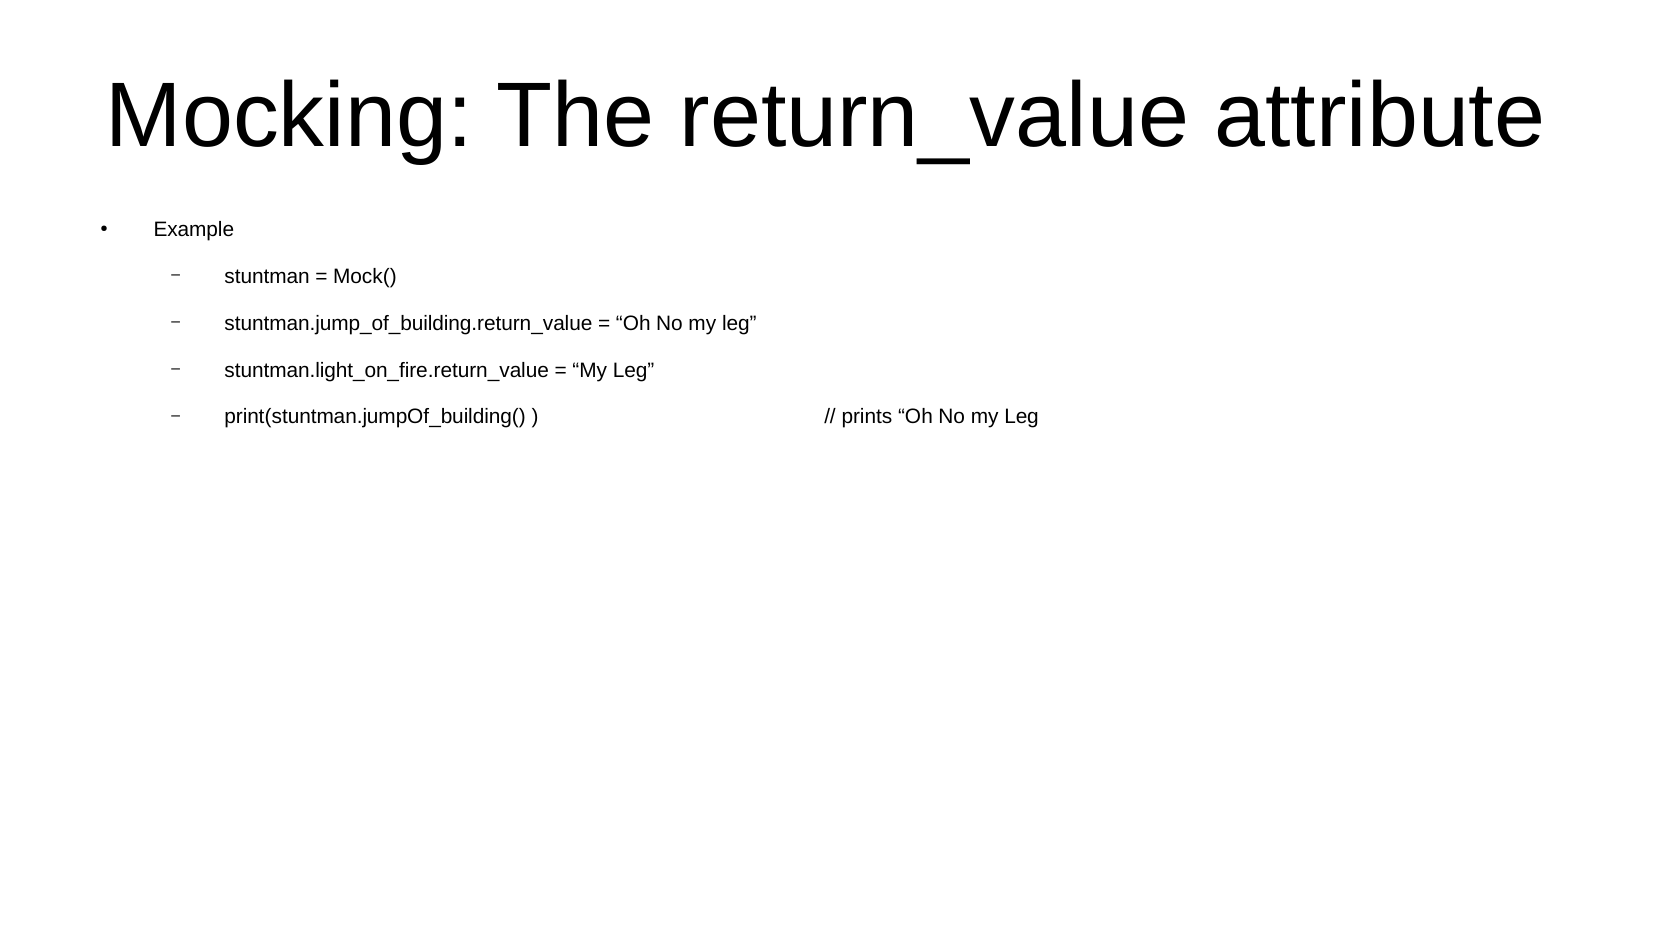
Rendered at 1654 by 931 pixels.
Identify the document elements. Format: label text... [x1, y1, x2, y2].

list Example stuntman = Mock() stuntman.jump_of_building.return_value = “Oh No my leg” stuntman.light_on_fire.return_value = “My Leg” print(stuntman.jumpOf_building() ) // prints “Oh No my Leg [82, 217, 1636, 916]
title Mocking: The return_value attribute [82, 37, 1571, 193]
